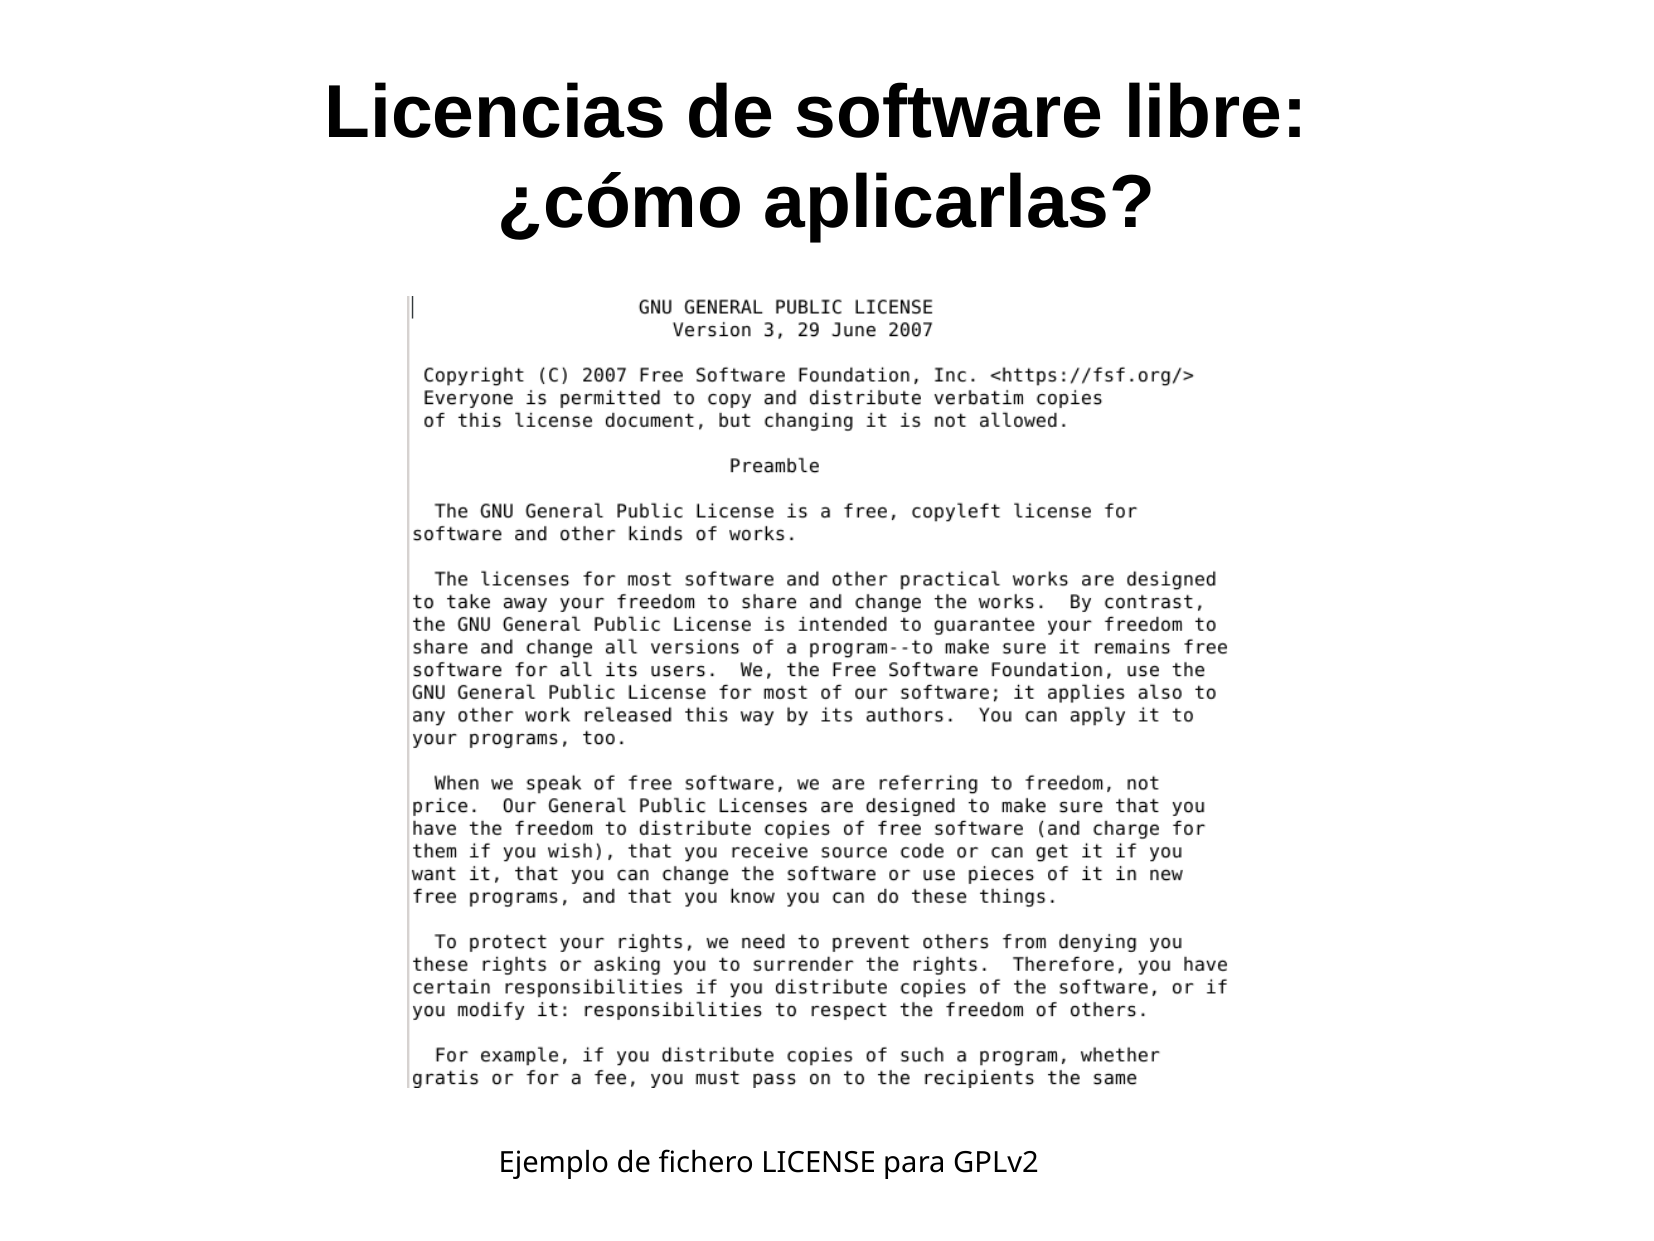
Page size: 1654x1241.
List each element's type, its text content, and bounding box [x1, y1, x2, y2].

picture [407, 296, 1246, 1088]
text_box Ejemplo de fichero LICENSE para GPLv2 [483, 1128, 1171, 1182]
text_box Licencias de software libre: ¿cómo aplicarlas? [82, 49, 1571, 257]
